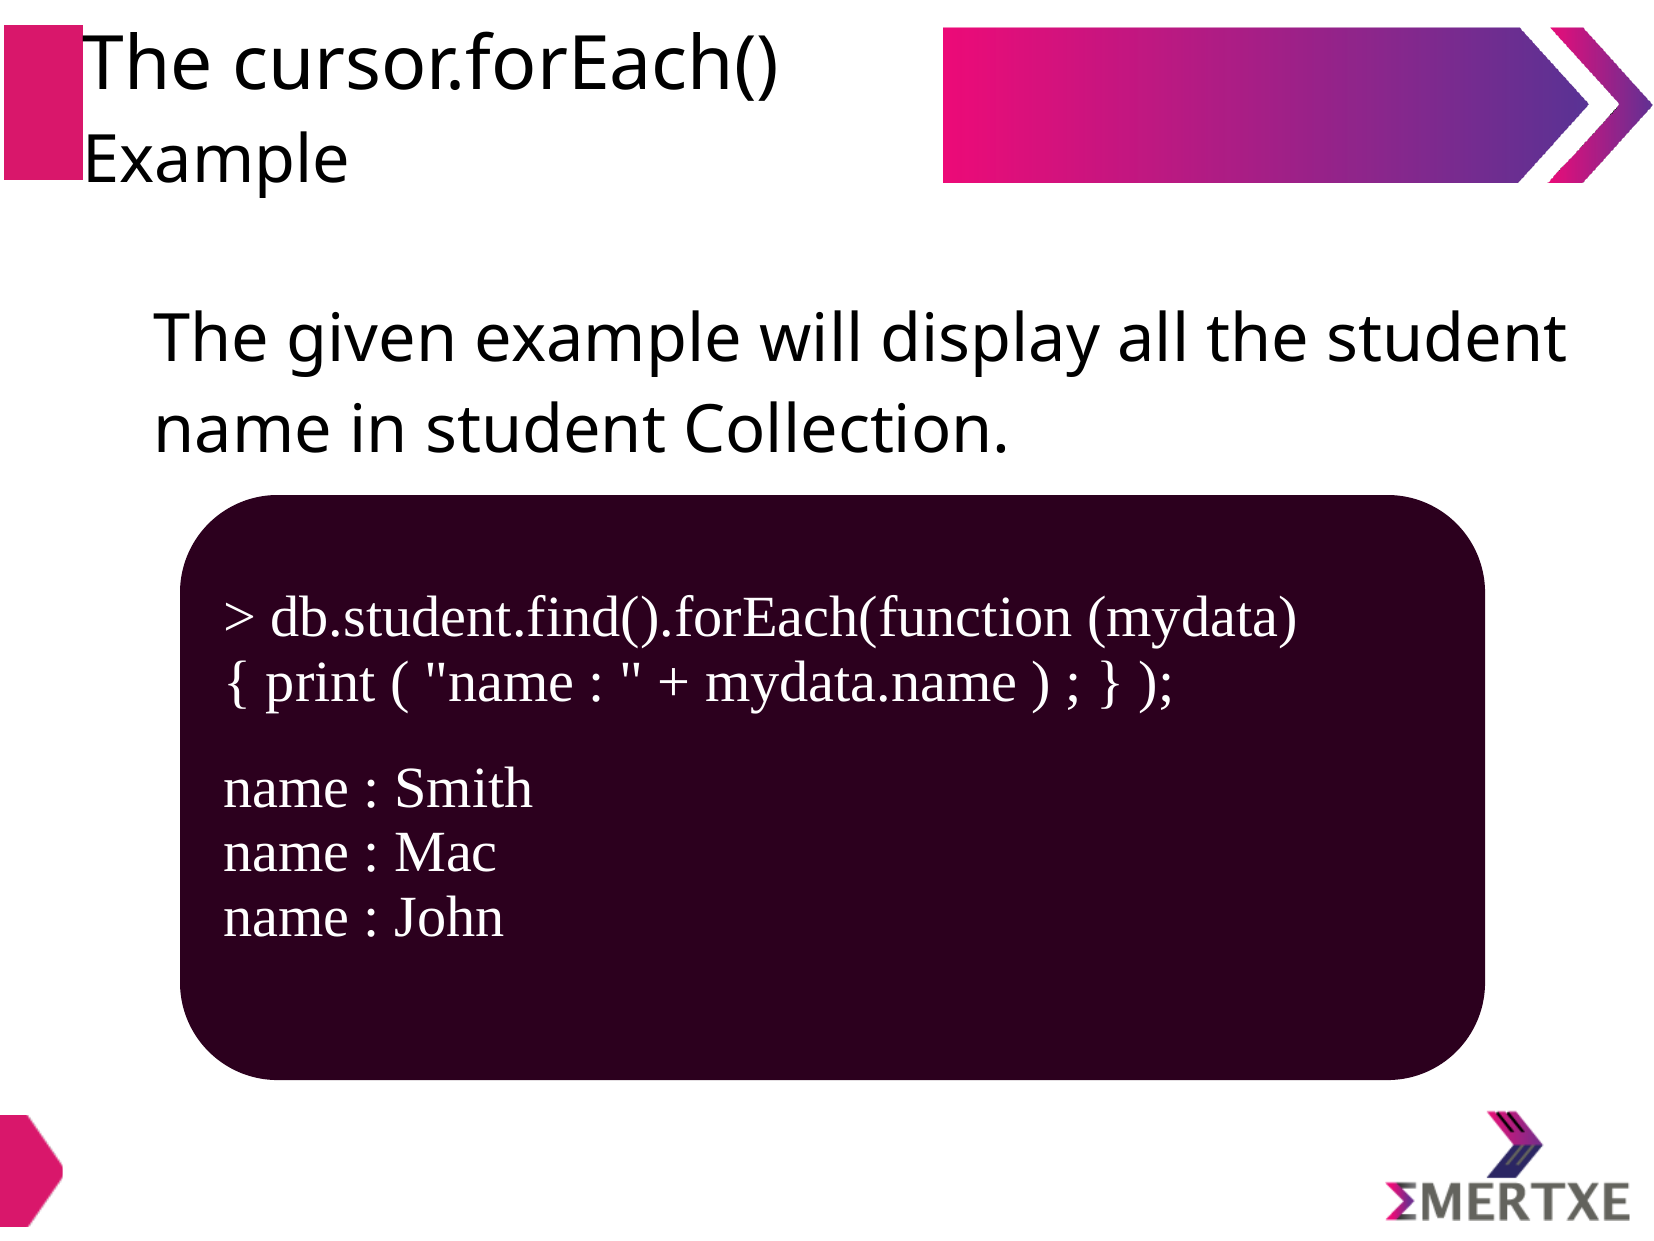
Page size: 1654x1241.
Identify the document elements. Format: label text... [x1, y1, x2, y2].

text_box > db.student.find().forEach(function (mydata) { print ( "name : " + mydata.name ) ; } ); name : Smith name : Mac name : John [180, 495, 1486, 1081]
picture [1571, 27, 1653, 183]
list The given example will display all the student name in student Collection. [82, 290, 1571, 1010]
title The cursor.forEach() Example [82, 2, 1571, 210]
picture [1385, 1107, 1631, 1221]
